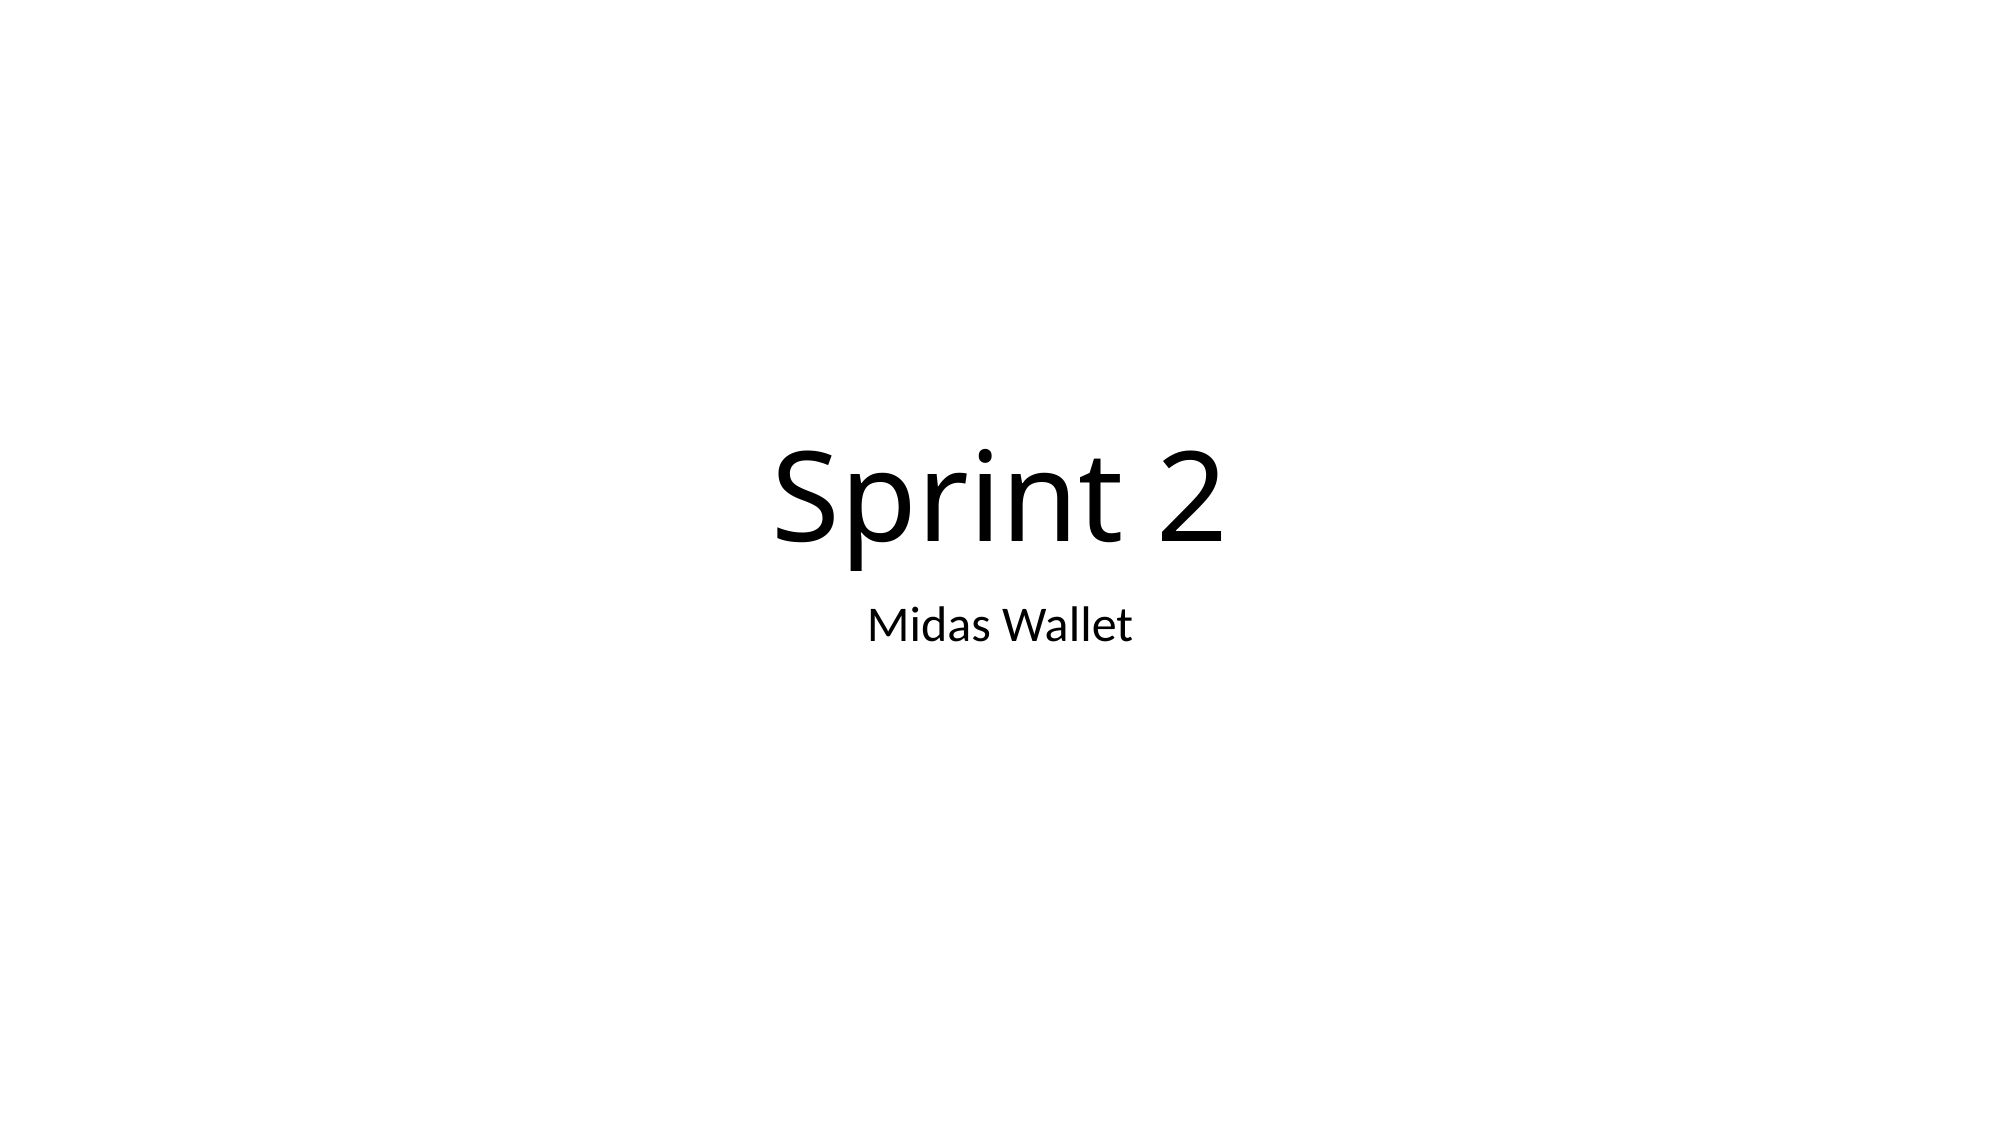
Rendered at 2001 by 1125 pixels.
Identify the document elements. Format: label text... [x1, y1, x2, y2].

title Sprint 2 [249, 184, 1750, 576]
subtitle Midas Wallet [249, 590, 1750, 863]
